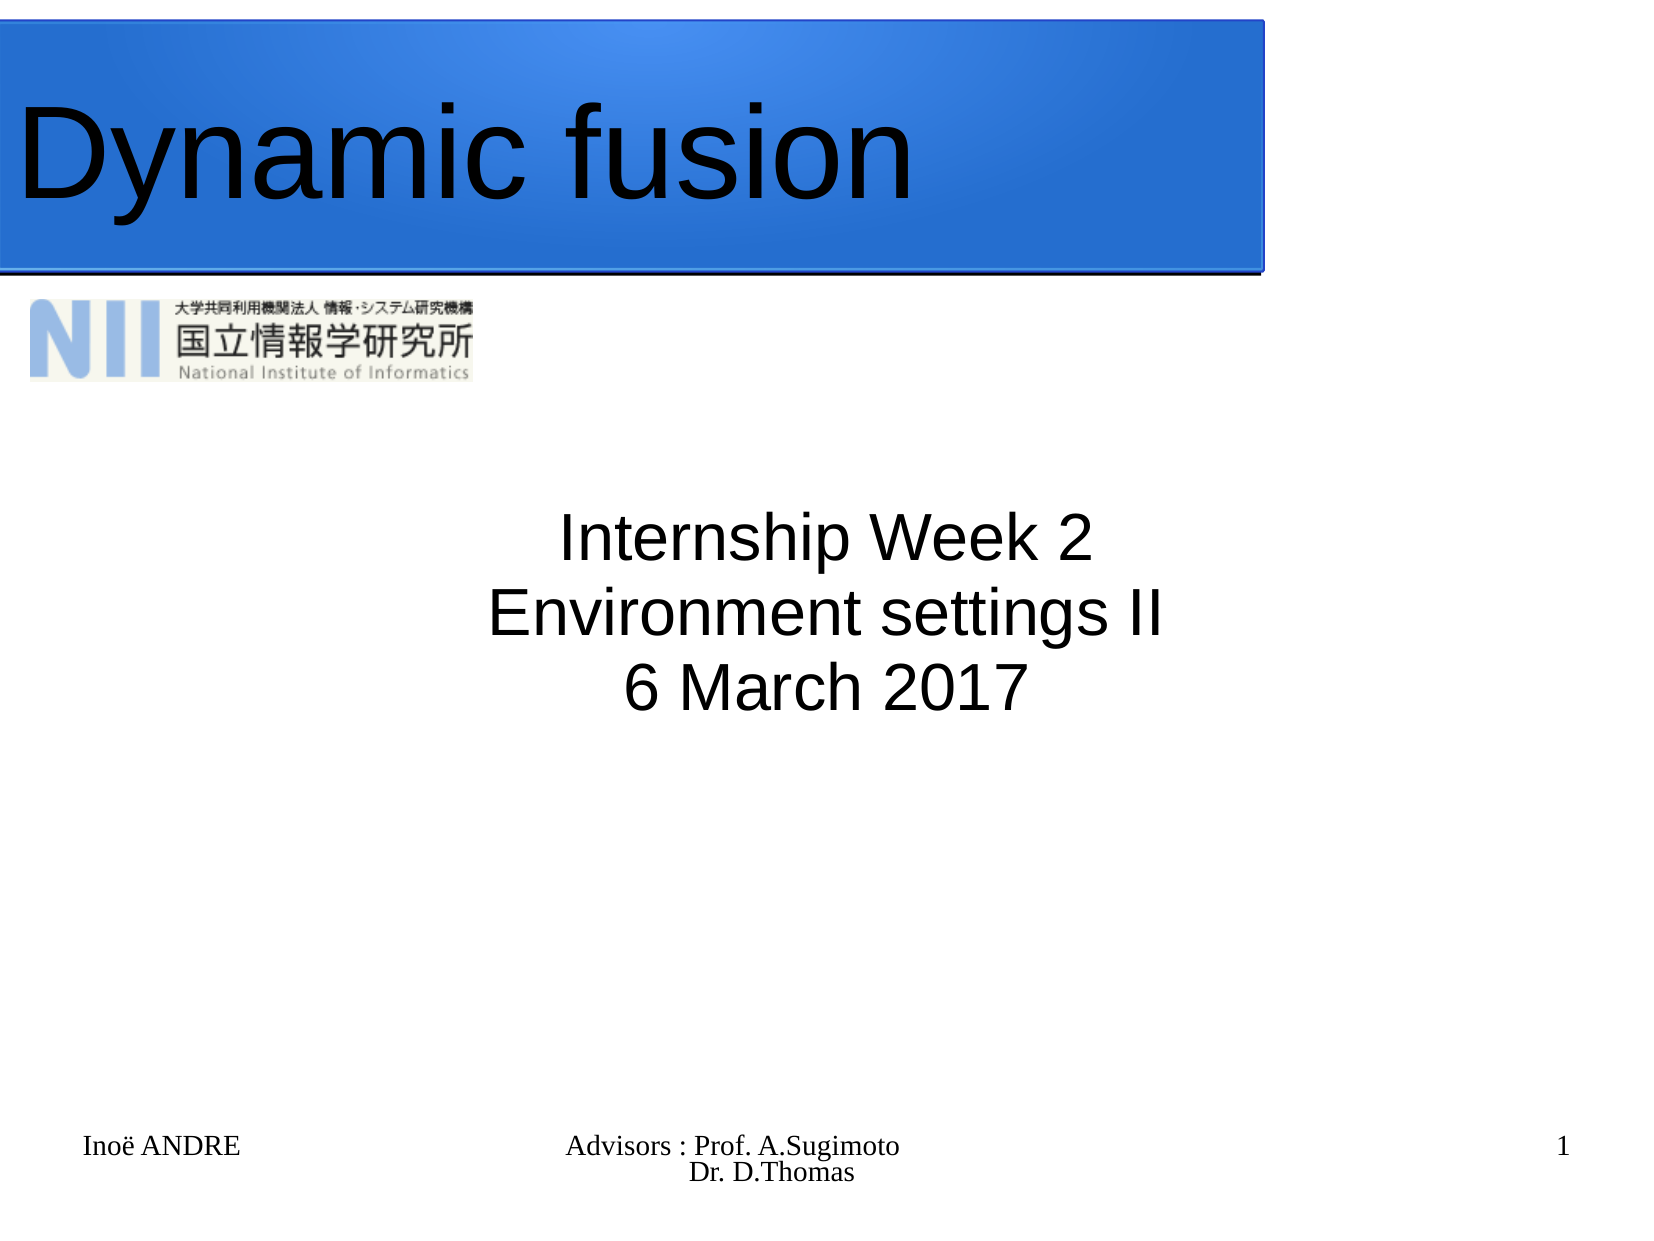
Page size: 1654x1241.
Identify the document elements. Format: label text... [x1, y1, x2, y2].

picture [30, 299, 473, 382]
subtitle Internship Week 2 Environment settings II 6 March 2017 [82, 290, 1571, 1010]
title Dynamic fusion [15, 58, 1249, 247]
